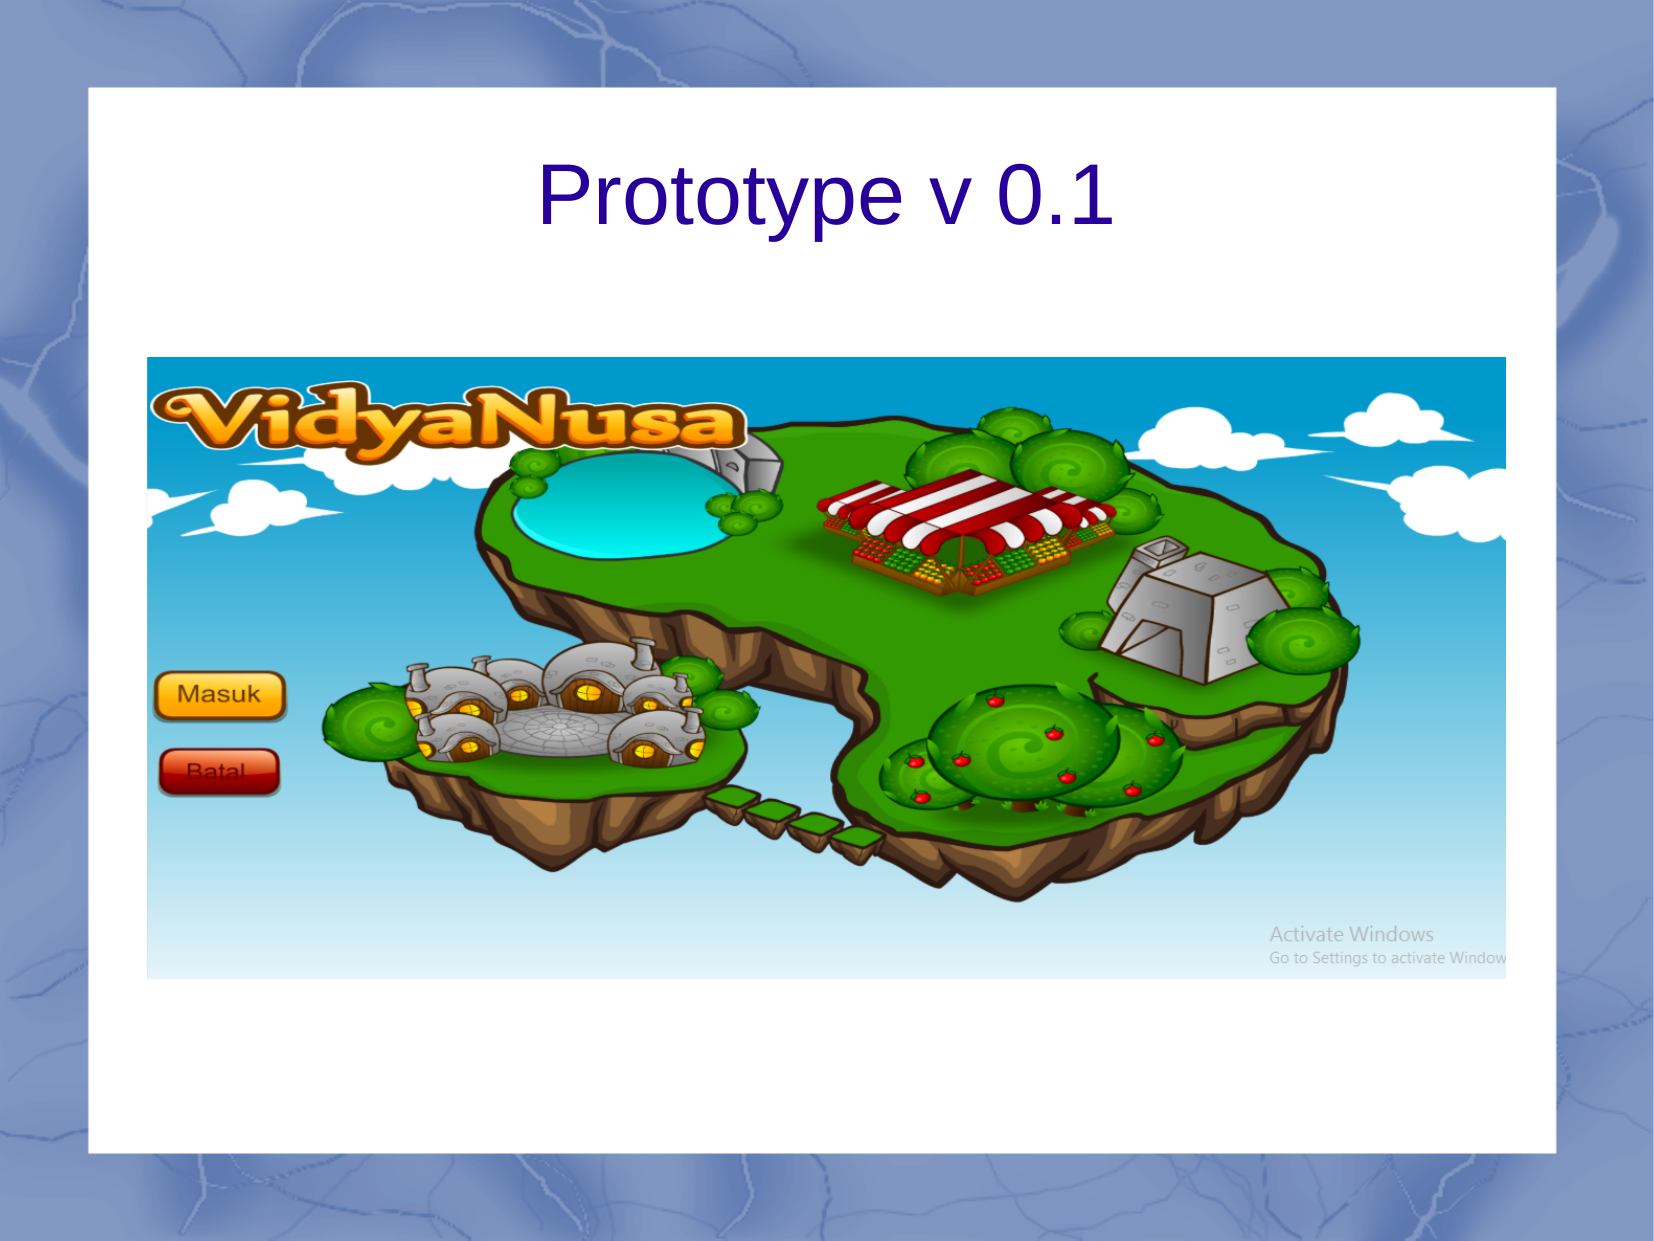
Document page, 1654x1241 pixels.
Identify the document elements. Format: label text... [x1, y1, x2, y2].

title Prototype v 0.1 [118, 90, 1536, 298]
picture [0, 0, 1654, 1241]
